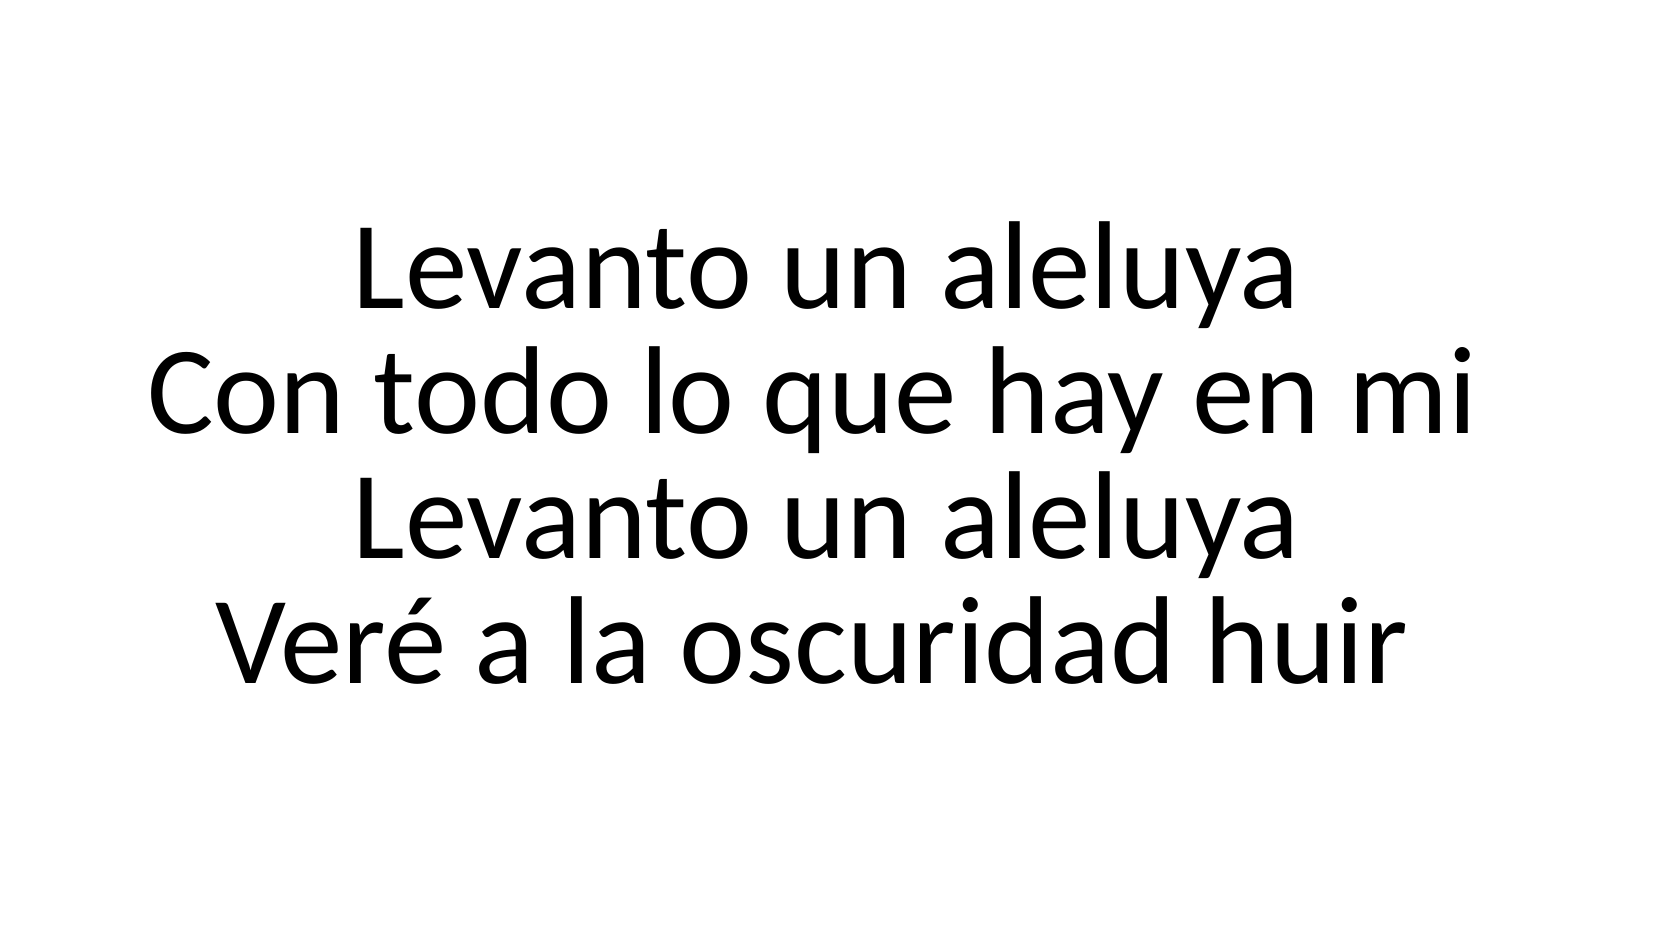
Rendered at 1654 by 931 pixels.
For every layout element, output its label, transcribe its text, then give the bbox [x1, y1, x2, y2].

title Levanto un aleluya Con todo lo que hay en mi Levanto un aleluya Veré a la oscuridad huir [0, 0, 1654, 931]
